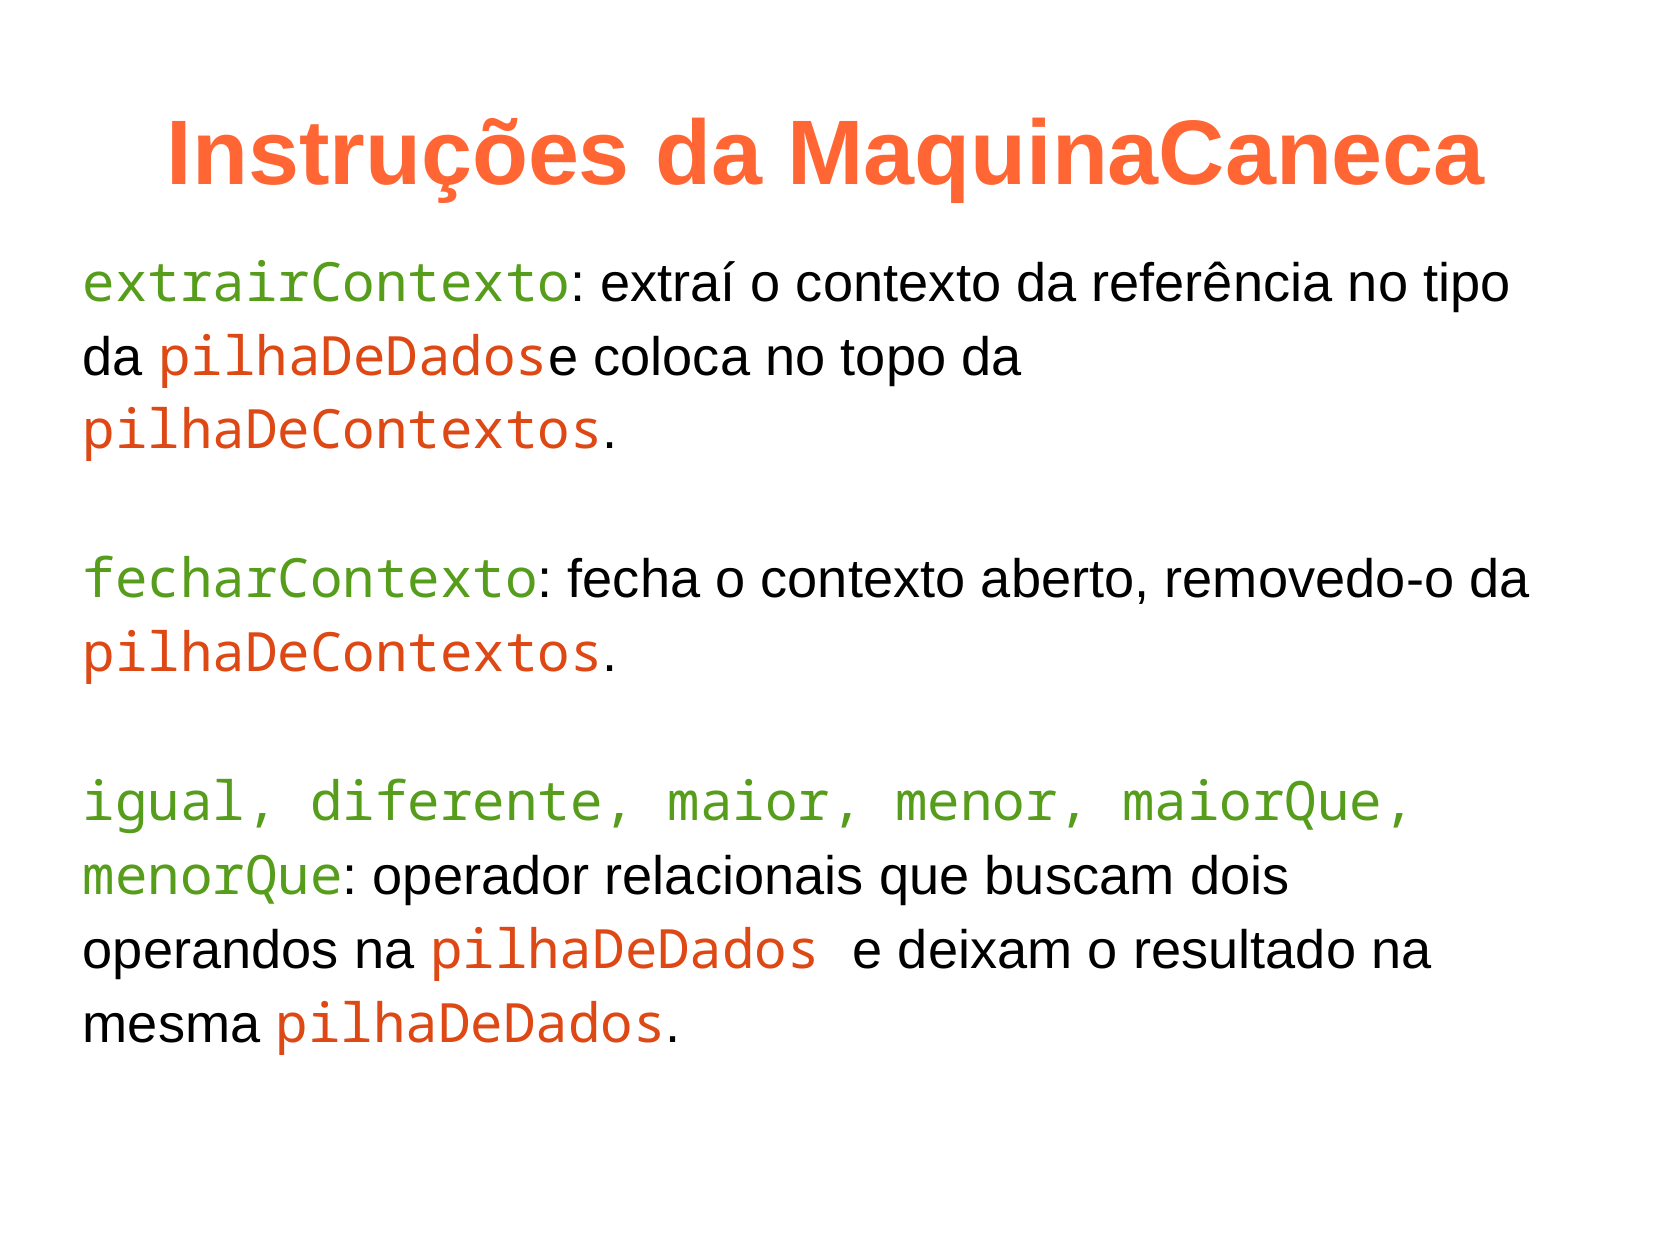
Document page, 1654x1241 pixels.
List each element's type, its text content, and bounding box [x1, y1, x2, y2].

subtitle extrairContexto: extraí o contexto da referência no tipo da pilhaDeDadose coloca no topo da pilhaDeContextos. fecharContexto: fecha o contexto aberto, removedo-o da pilhaDeContextos. igual, diferente, maior, menor, maiorQue, menorQue: operador relacionais que buscam dois operandos na pilhaDeDados e deixam o resultado na mesma pilhaDeDados. [82, 283, 1538, 1019]
title Instruções da MaquinaCaneca [82, 49, 1571, 257]
